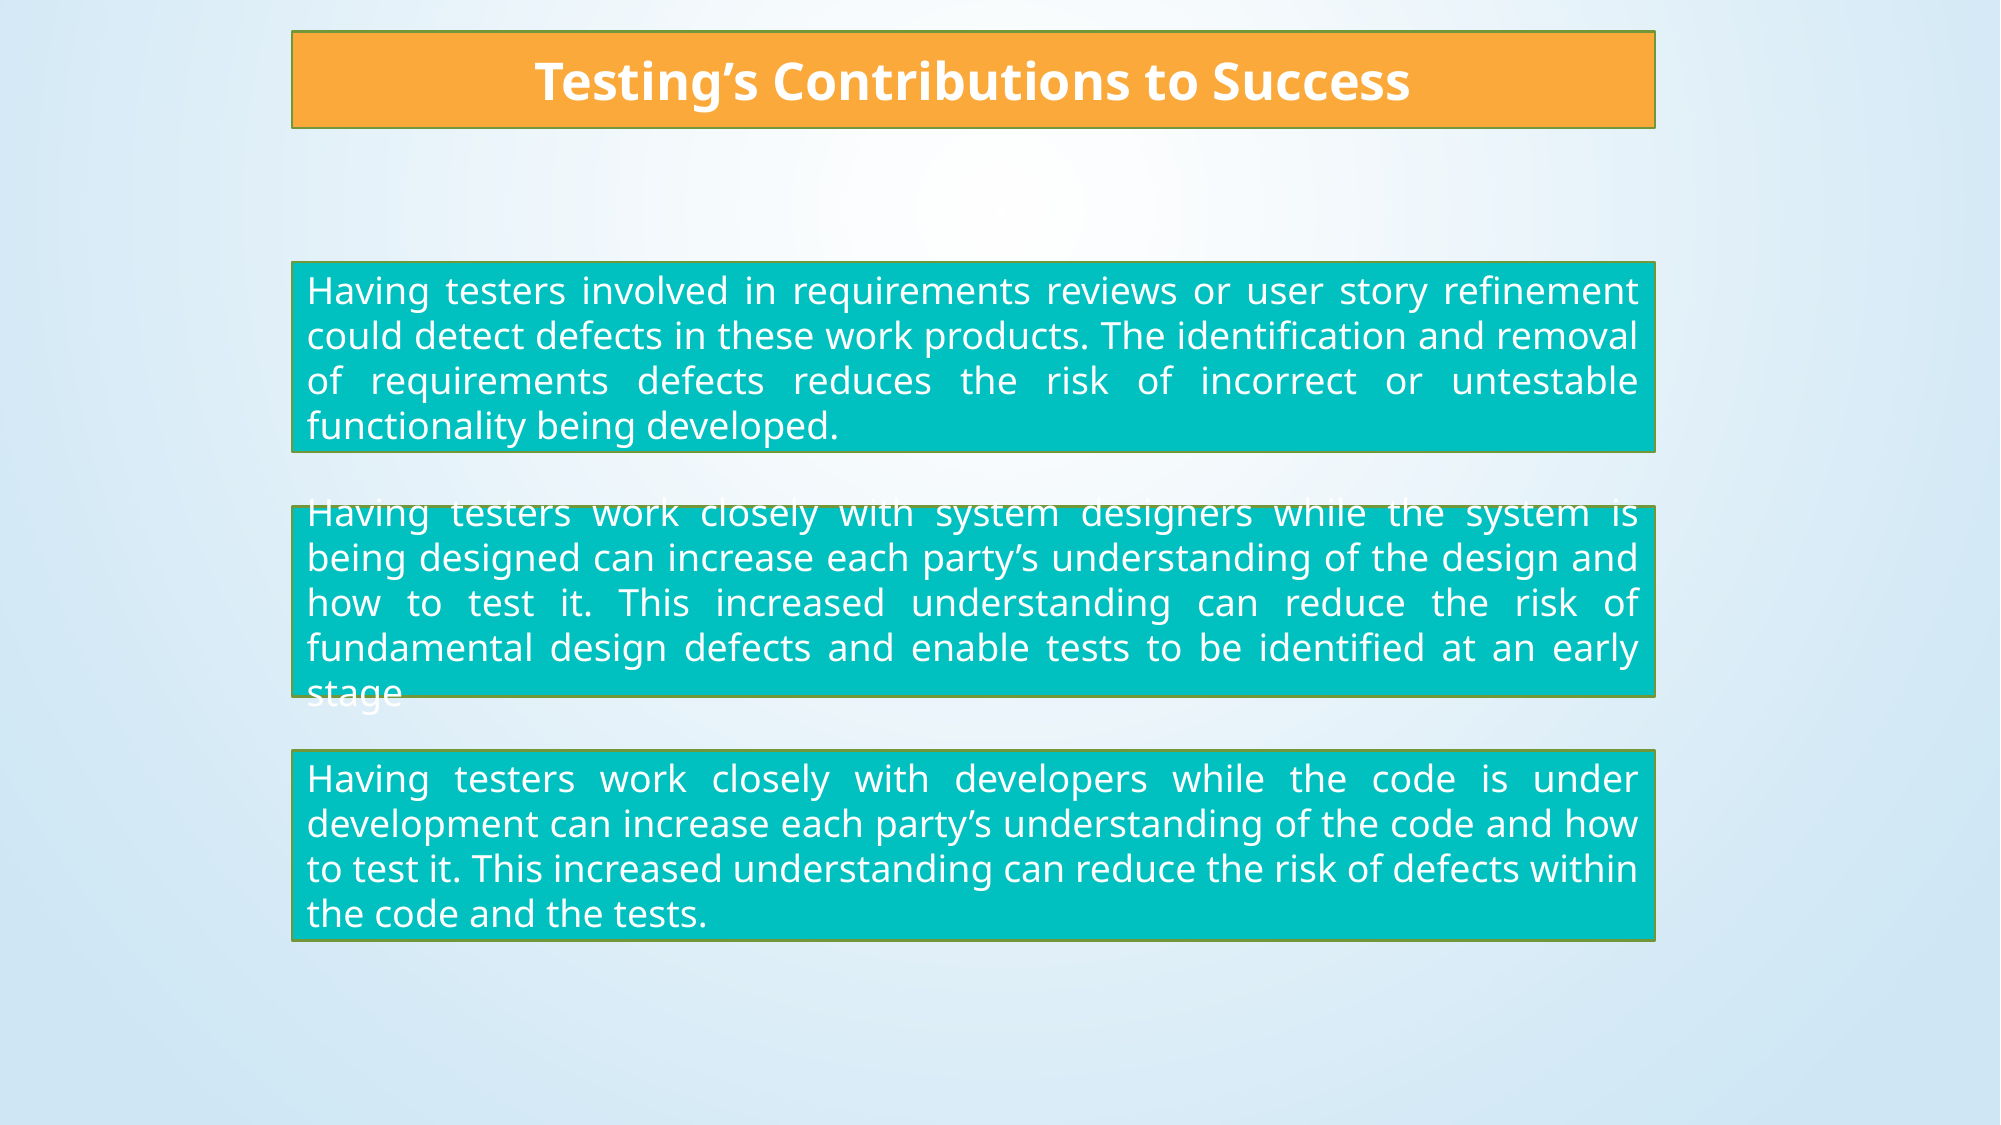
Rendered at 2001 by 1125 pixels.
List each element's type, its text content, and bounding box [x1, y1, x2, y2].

text_box Testing’s Contributions to Success [291, 31, 1655, 128]
text_box Having testers work closely with developers while the code is under development can increase each party’s understanding of the code and how to test it. This increased understanding can reduce the risk of defects within the code and the tests. [291, 750, 1655, 941]
picture [0, 0, 2000, 1125]
text_box Having testers involved in requirements reviews or user story refinement could detect defects in these work products. The identification and removal of requirements defects reduces the risk of incorrect or untestable functionality being developed. [291, 262, 1655, 453]
text_box Having testers work closely with system designers while the system is being designed can increase each party’s understanding of the design and how to test it. This increased understanding can reduce the risk of fundamental design defects and enable tests to be identified at an early stage [291, 506, 1655, 697]
